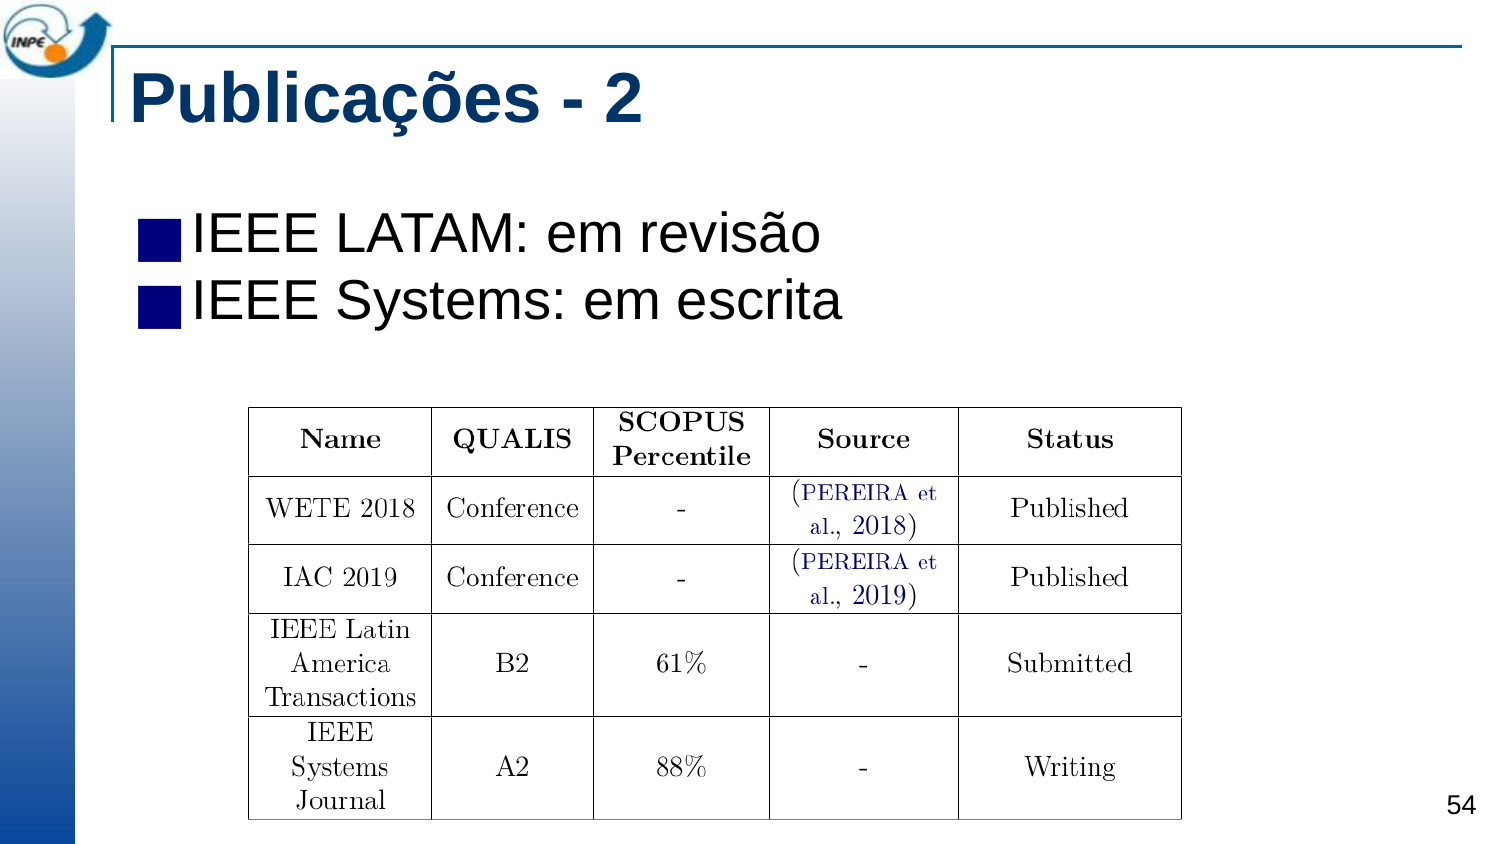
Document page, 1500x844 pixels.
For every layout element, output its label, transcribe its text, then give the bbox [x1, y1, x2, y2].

list IEEE LATAM: em revisão IEEE Systems: em escrita [99, 187, 1438, 394]
title Publicações - 2 [112, 46, 1450, 141]
picture [237, 393, 1200, 841]
slide_number <number> [1403, 779, 1494, 844]
picture [0, 0, 113, 79]
